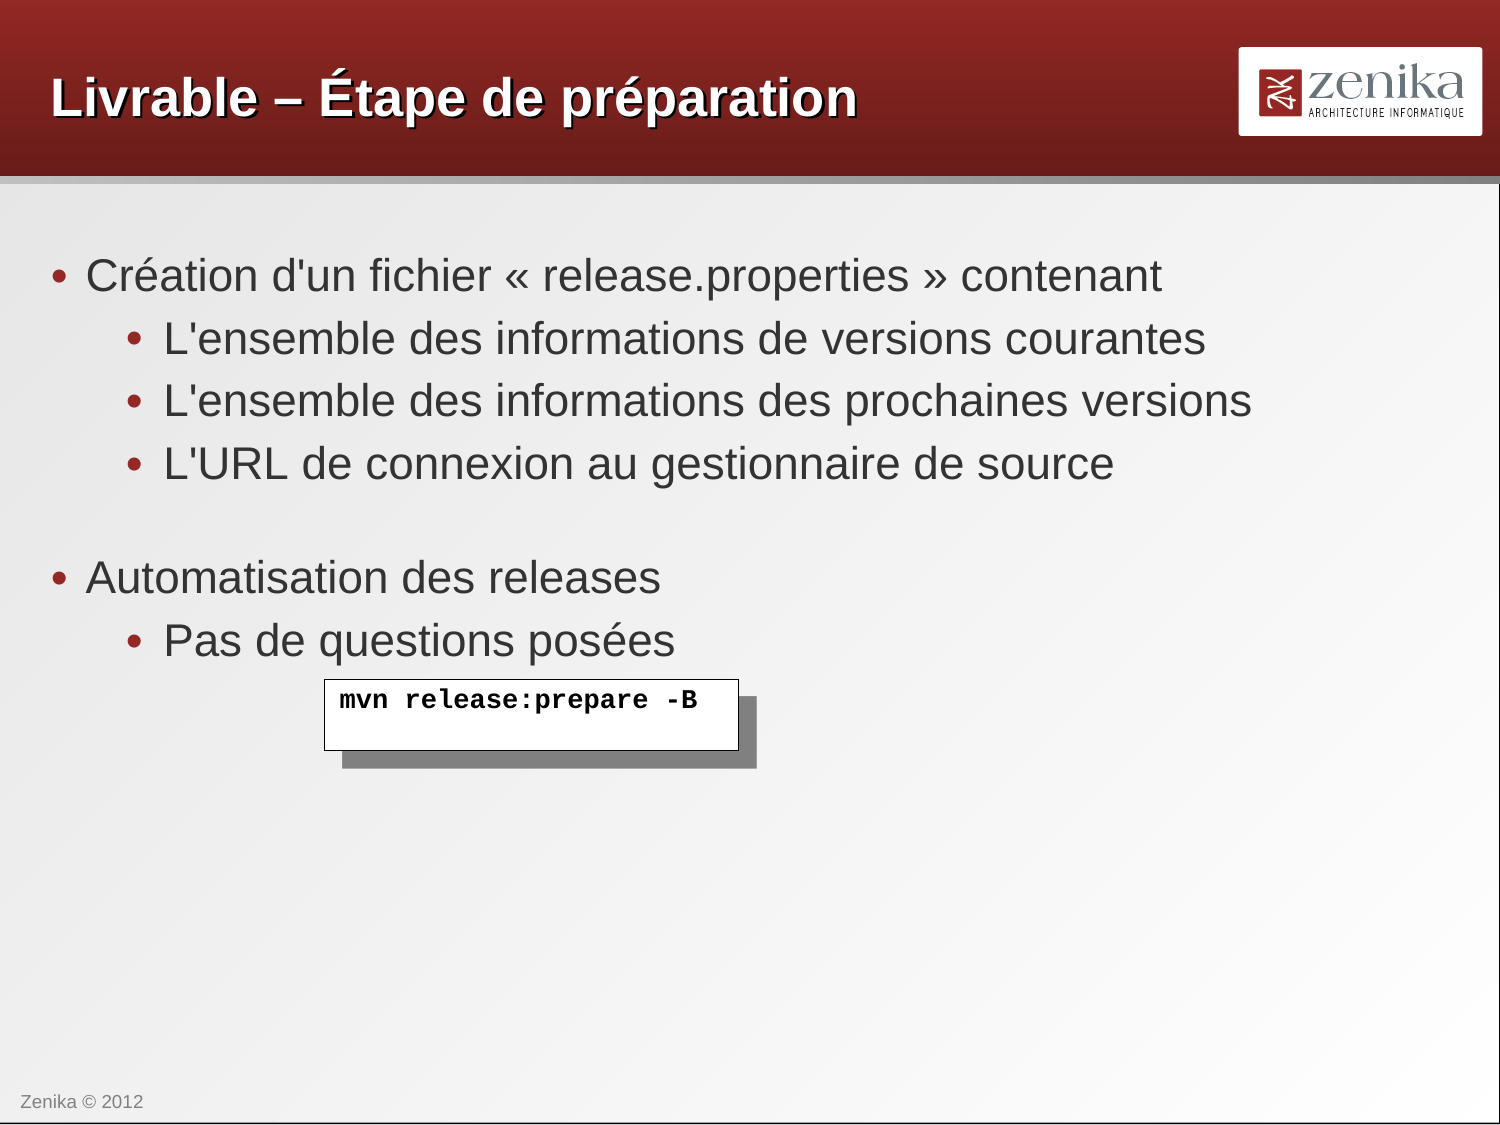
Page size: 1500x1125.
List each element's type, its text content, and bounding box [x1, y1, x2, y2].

picture [1257, 58, 1464, 125]
text_box mvn release:prepare -B [324, 679, 739, 751]
list Création d'un fichier « release.properties » contenant L'ensemble des informations de versions courantes L'ensemble des informations des prochaines versions L'URL de connexion au gestionnaire de source Automatisation des releases Pas de questions posées [50, 249, 1435, 1079]
title Livrable – Étape de préparation [50, 15, 1206, 180]
